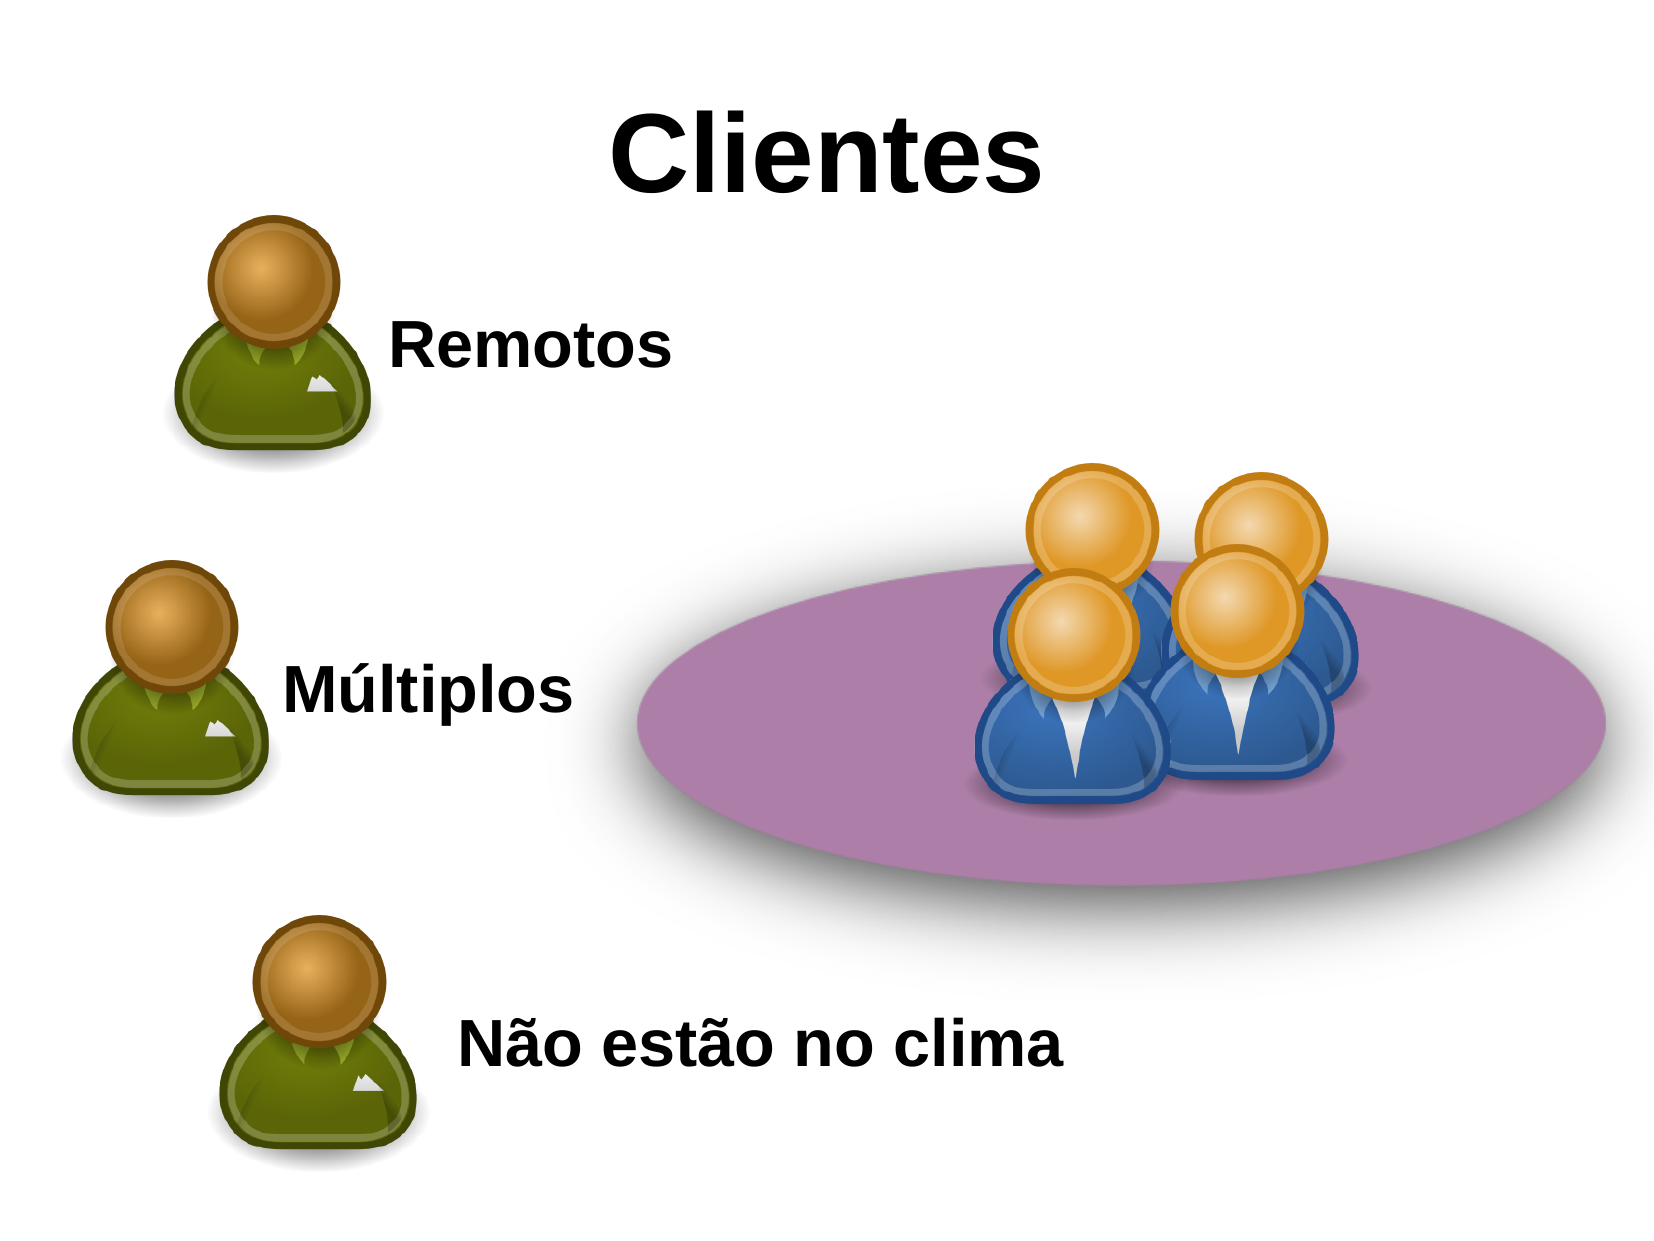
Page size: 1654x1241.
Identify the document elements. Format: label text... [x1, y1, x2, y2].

picture [477, 463, 1654, 1004]
picture [206, 915, 430, 1172]
picture [161, 215, 384, 473]
title Clientes [82, 49, 1571, 257]
picture [59, 560, 282, 818]
